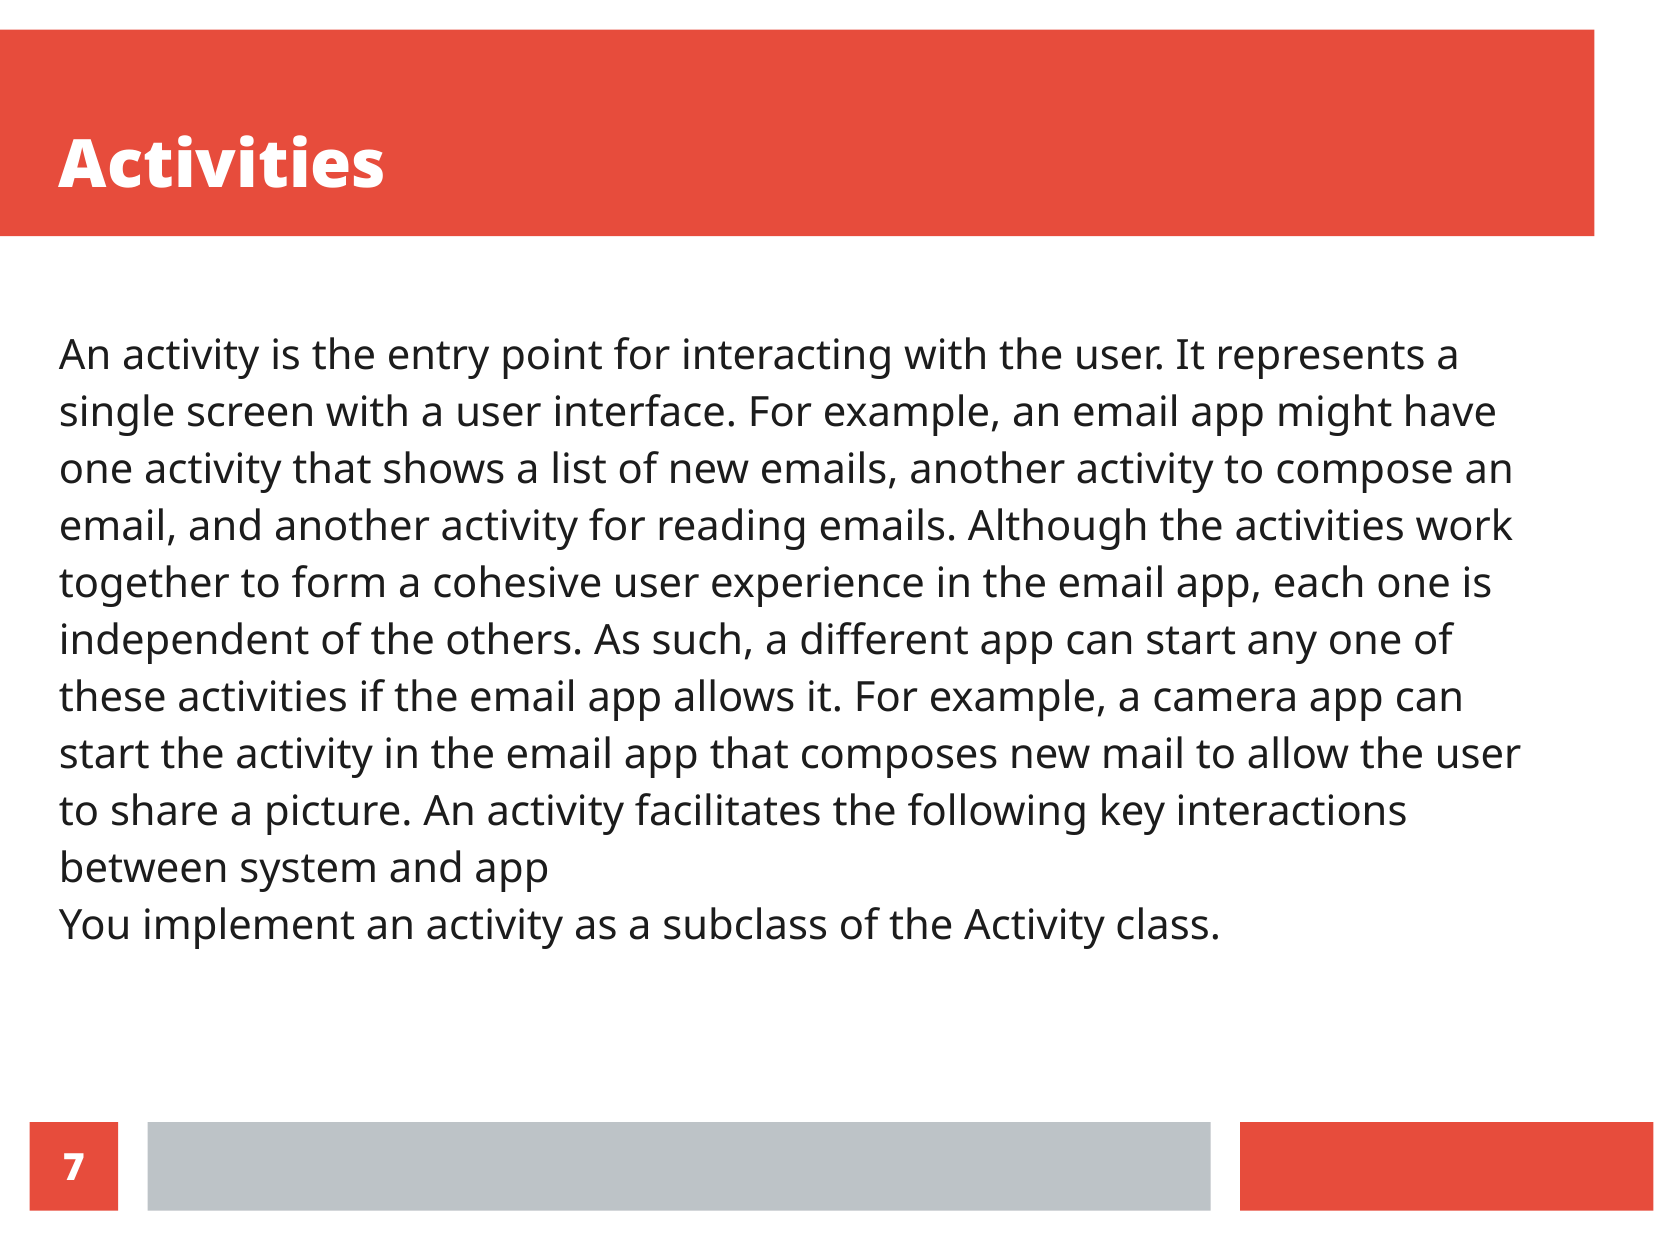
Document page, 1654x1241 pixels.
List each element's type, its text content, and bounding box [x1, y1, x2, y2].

title Activities [59, 59, 1595, 207]
list An activity is the entry point for interacting with the user. It represents a single screen with a user interface. For example, an email app might have one activity that shows a list of new emails, another activity to compose an email, and another activity for reading emails. Although the activities work together to form a cohesive user experience in the email app, each one is independent of the others. As such, a different app can start any one of these activities if the email app allows it. For example, a camera app can start the activity in the email app that composes new mail to allow the user to share a picture. An activity facilitates the following key interactions between system and app You implement an activity as a subclass of the Activity class. [59, 324, 1565, 1093]
